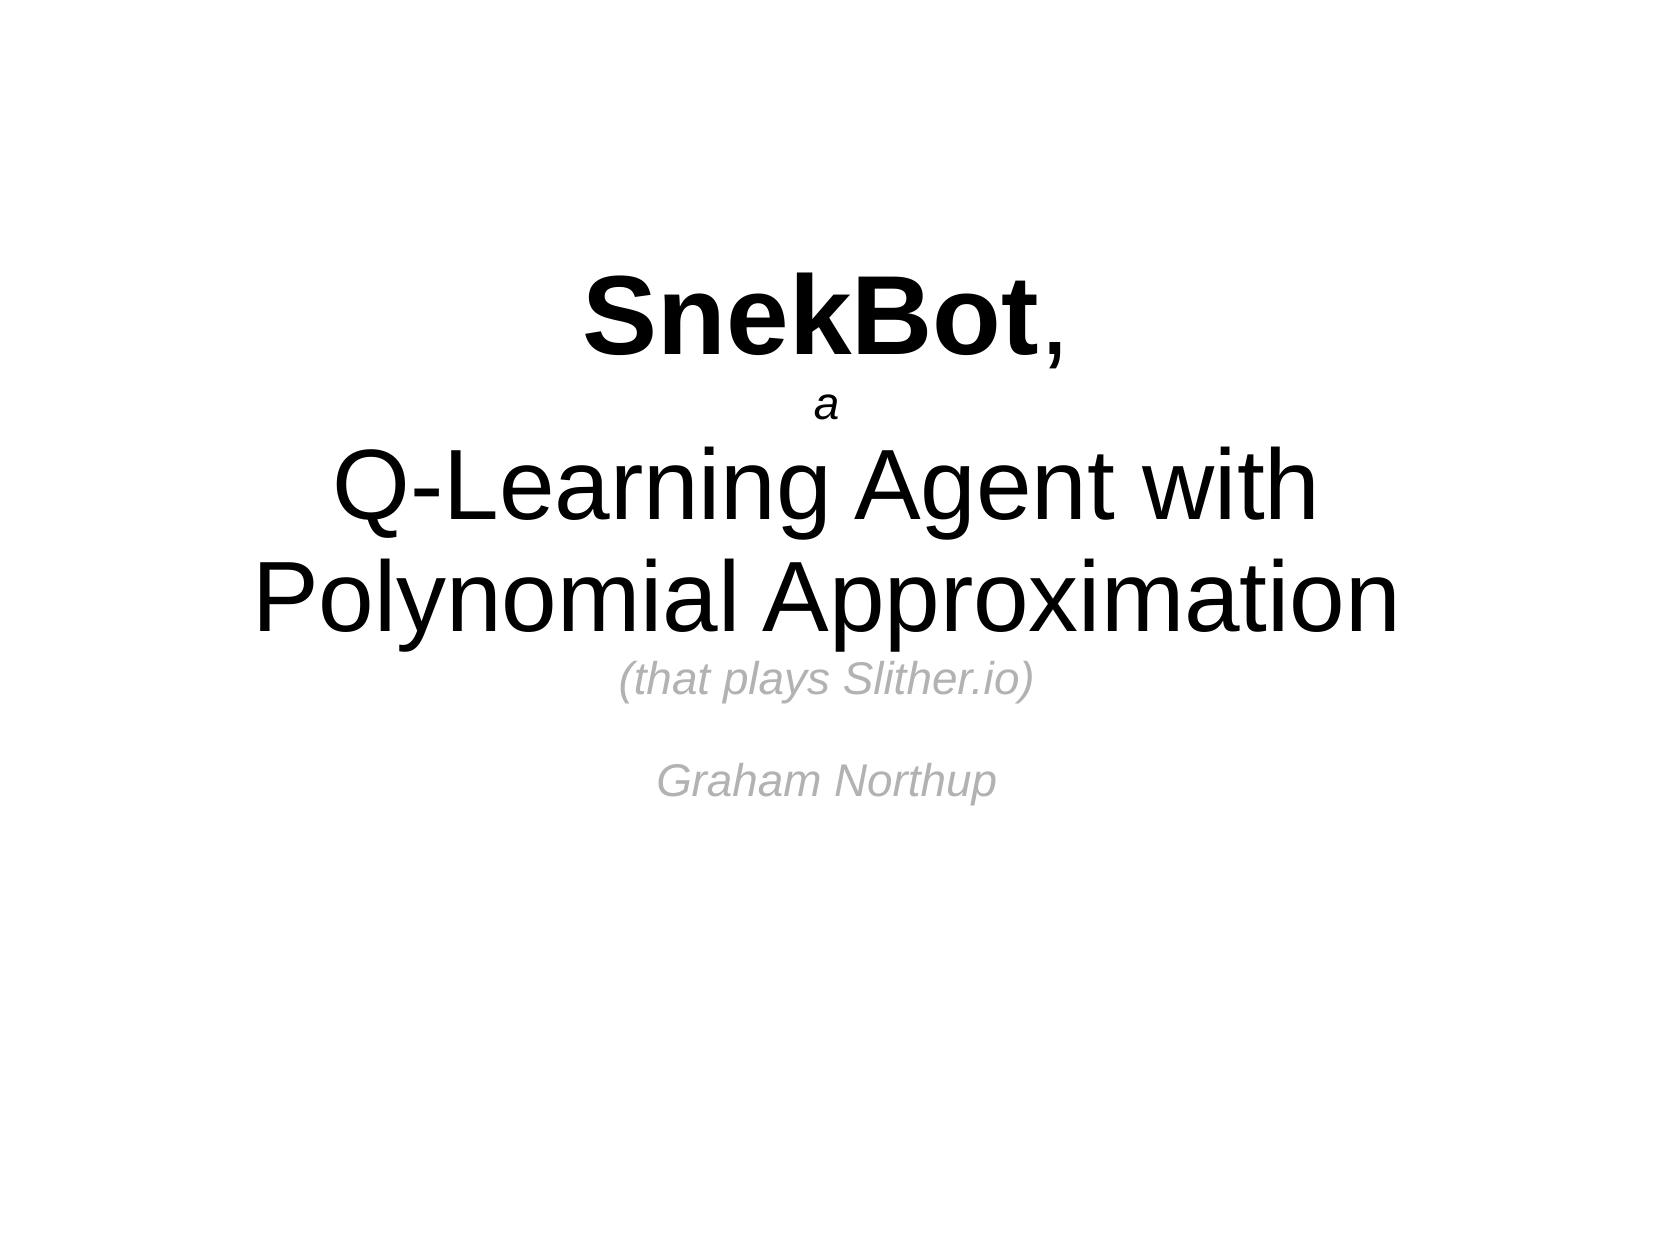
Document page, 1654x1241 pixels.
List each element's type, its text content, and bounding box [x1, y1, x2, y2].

subtitle SnekBot, a Q-Learning Agent with Polynomial Approximation (that plays Slither.io) Graham Northup [82, 49, 1571, 1010]
